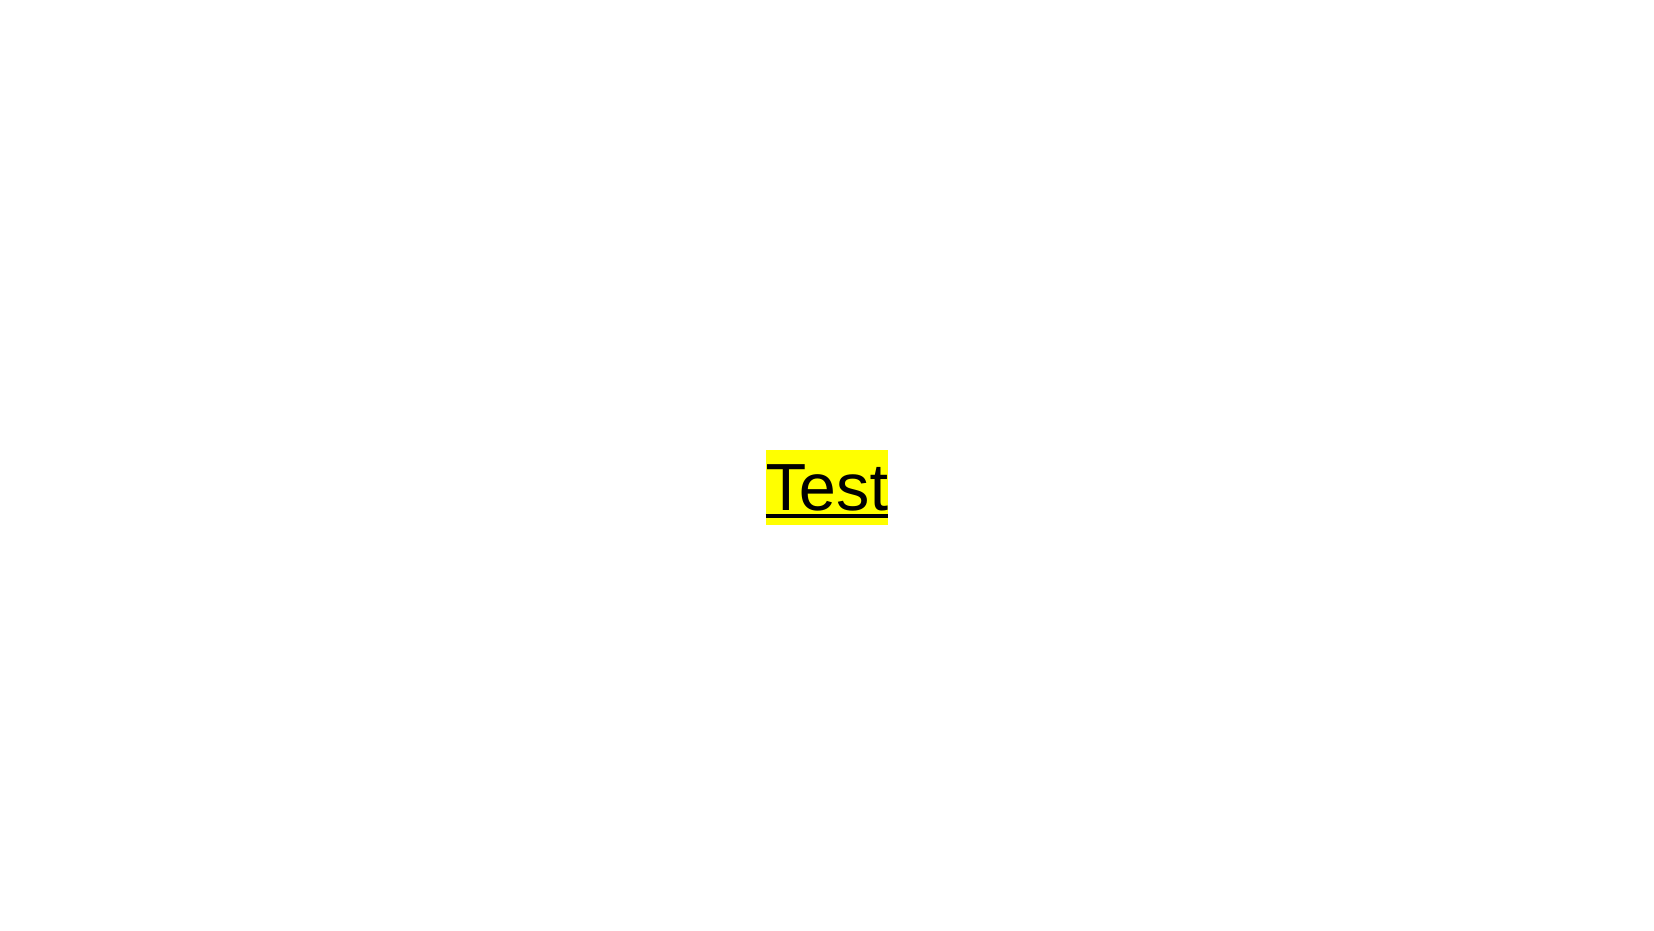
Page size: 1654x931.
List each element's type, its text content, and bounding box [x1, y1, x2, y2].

text_box Test [82, 217, 1571, 758]
